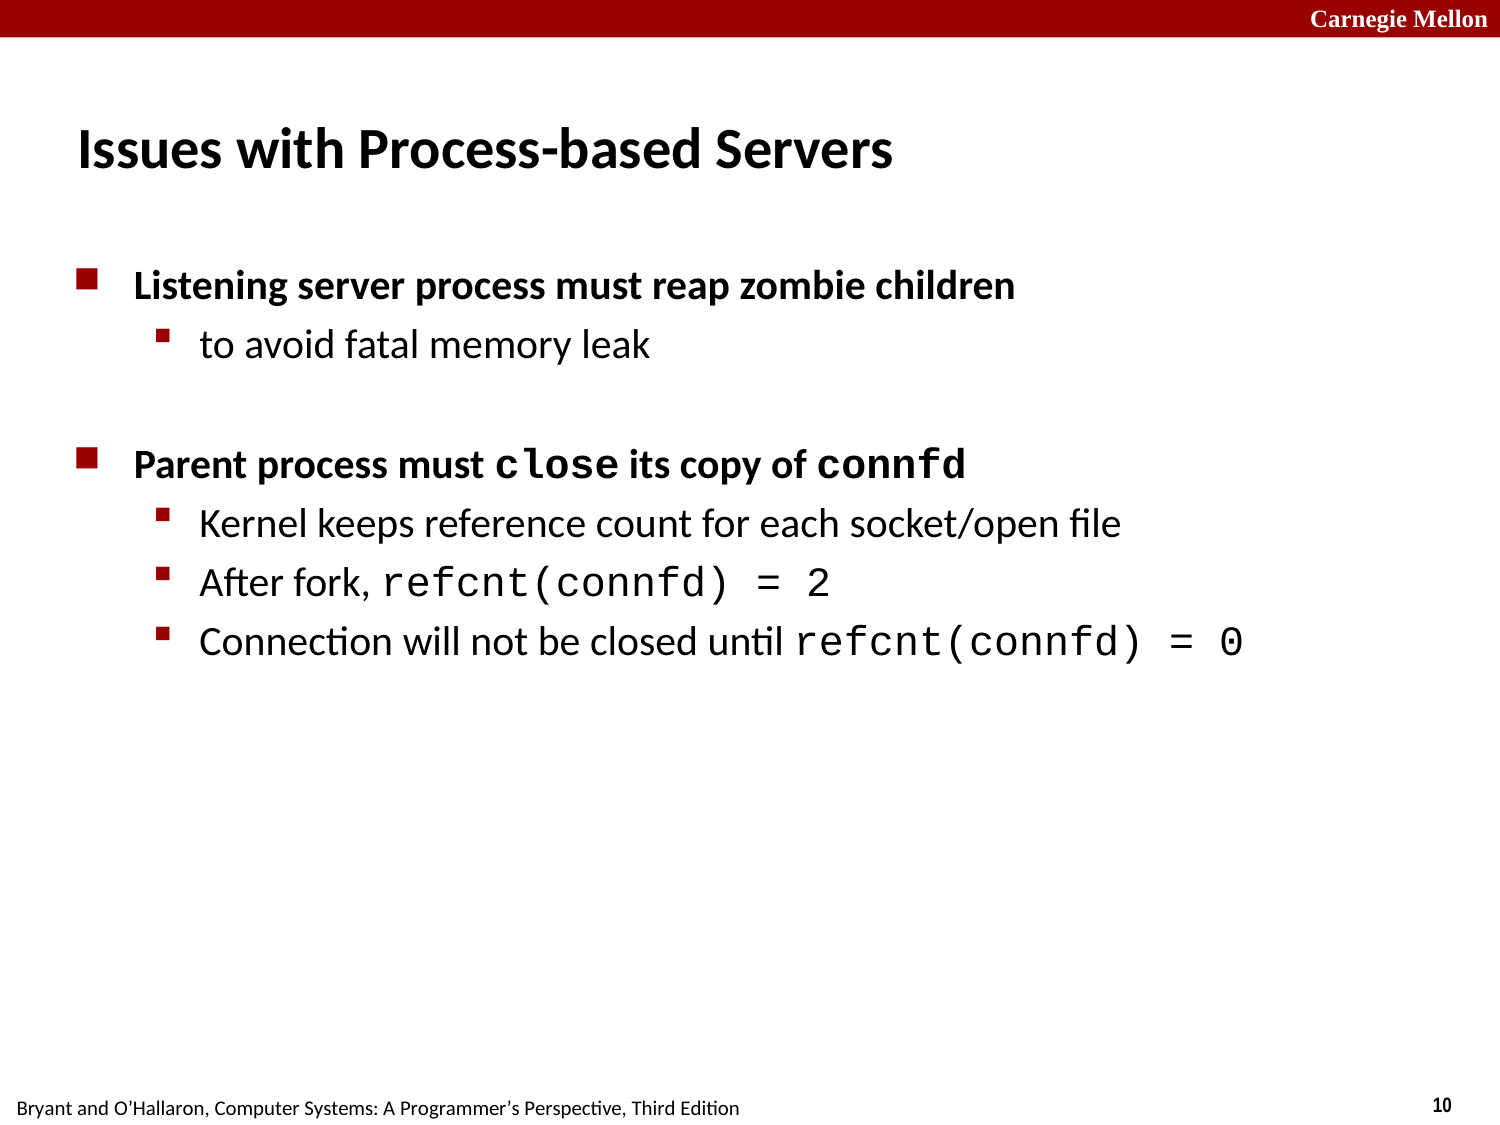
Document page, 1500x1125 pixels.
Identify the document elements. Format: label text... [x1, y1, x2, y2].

title Issues with Process-based Servers [62, 54, 1264, 235]
list Listening server process must reap zombie children to avoid fatal memory leak Parent process must close its copy of connfd Kernel keeps reference count for each socket/open file After fork, refcnt(connfd) = 2 Connection will not be closed until refcnt(connfd) = 0 [62, 249, 1450, 688]
